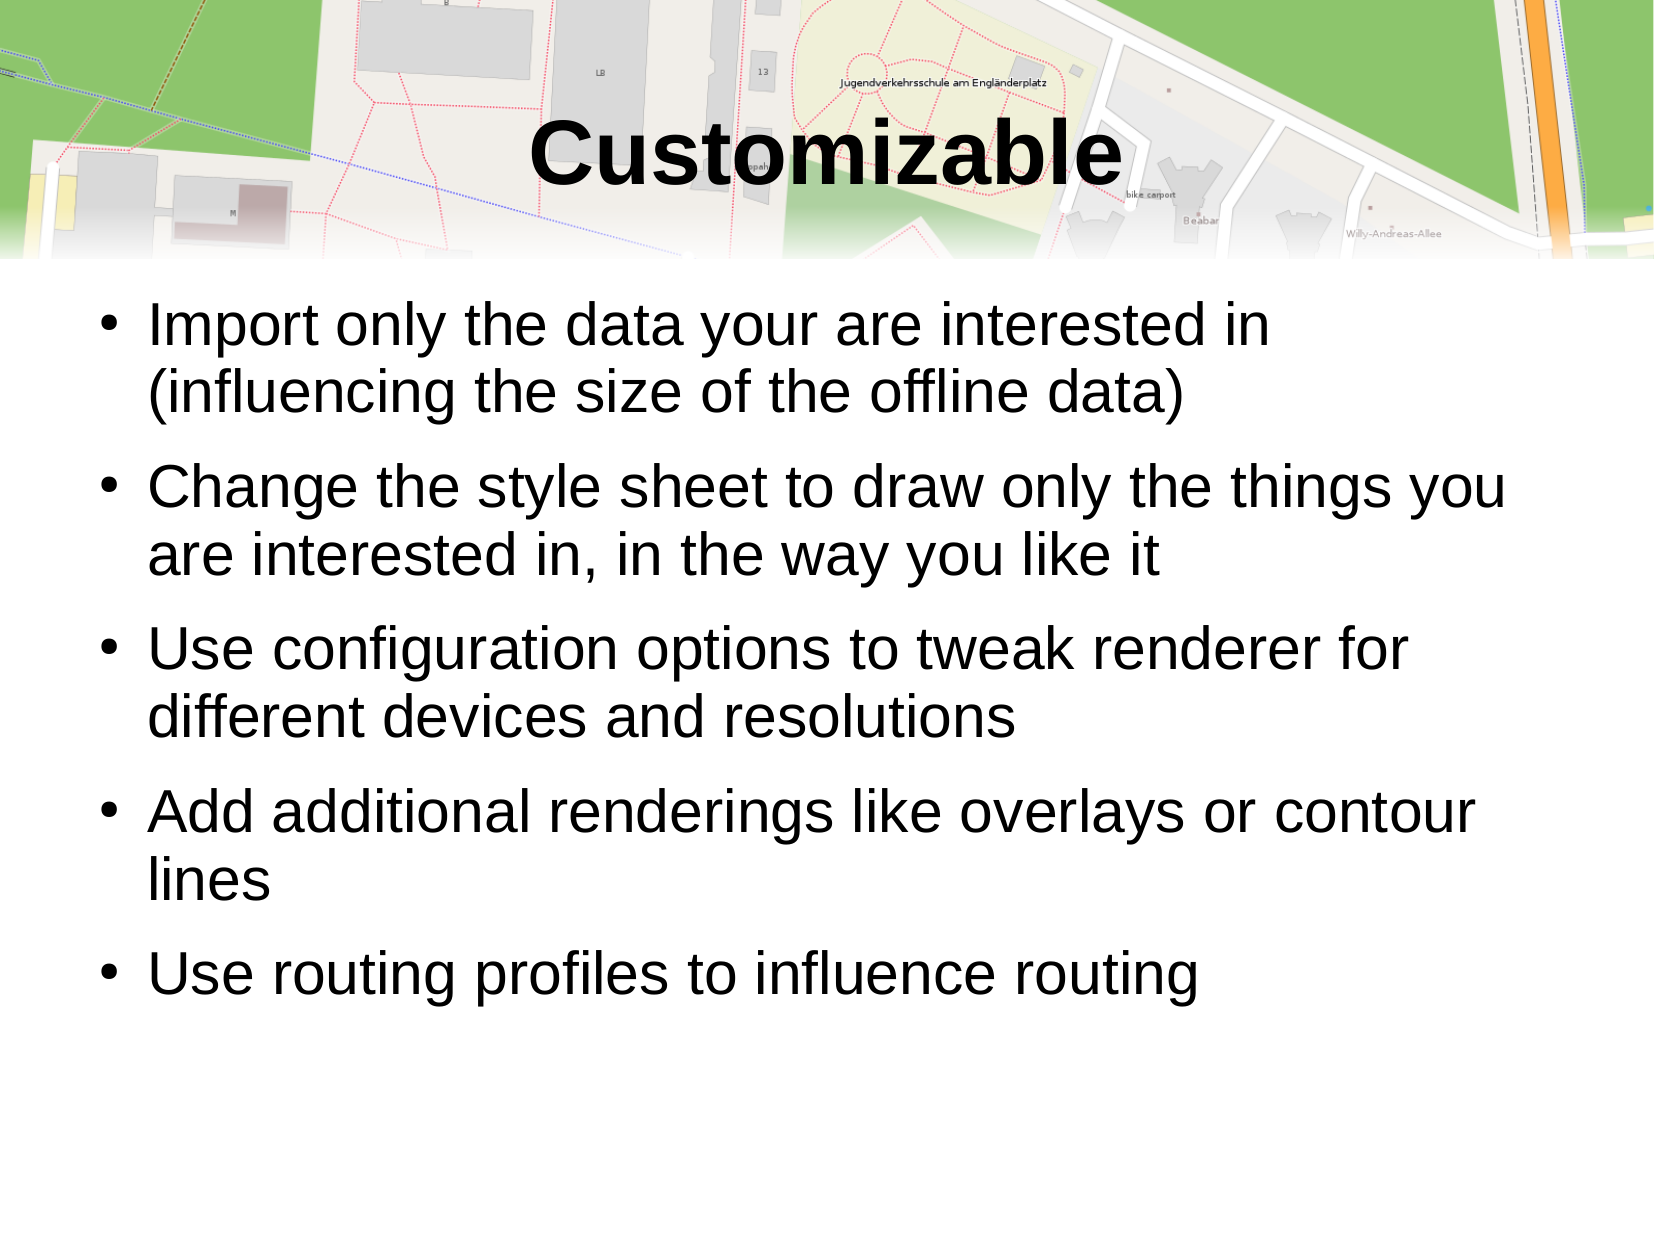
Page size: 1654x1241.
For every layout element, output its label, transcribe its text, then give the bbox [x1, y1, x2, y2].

title Customizable [82, 49, 1571, 257]
list Import only the data your are interested in (influencing the size of the offline data) Change the style sheet to draw only the things you are interested in, in the way you like it Use configuration options to tweak renderer for different devices and resolutions Add additional renderings like overlays or contour lines Use routing profiles to influence routing [82, 290, 1571, 1010]
picture [0, 0, 1654, 211]
